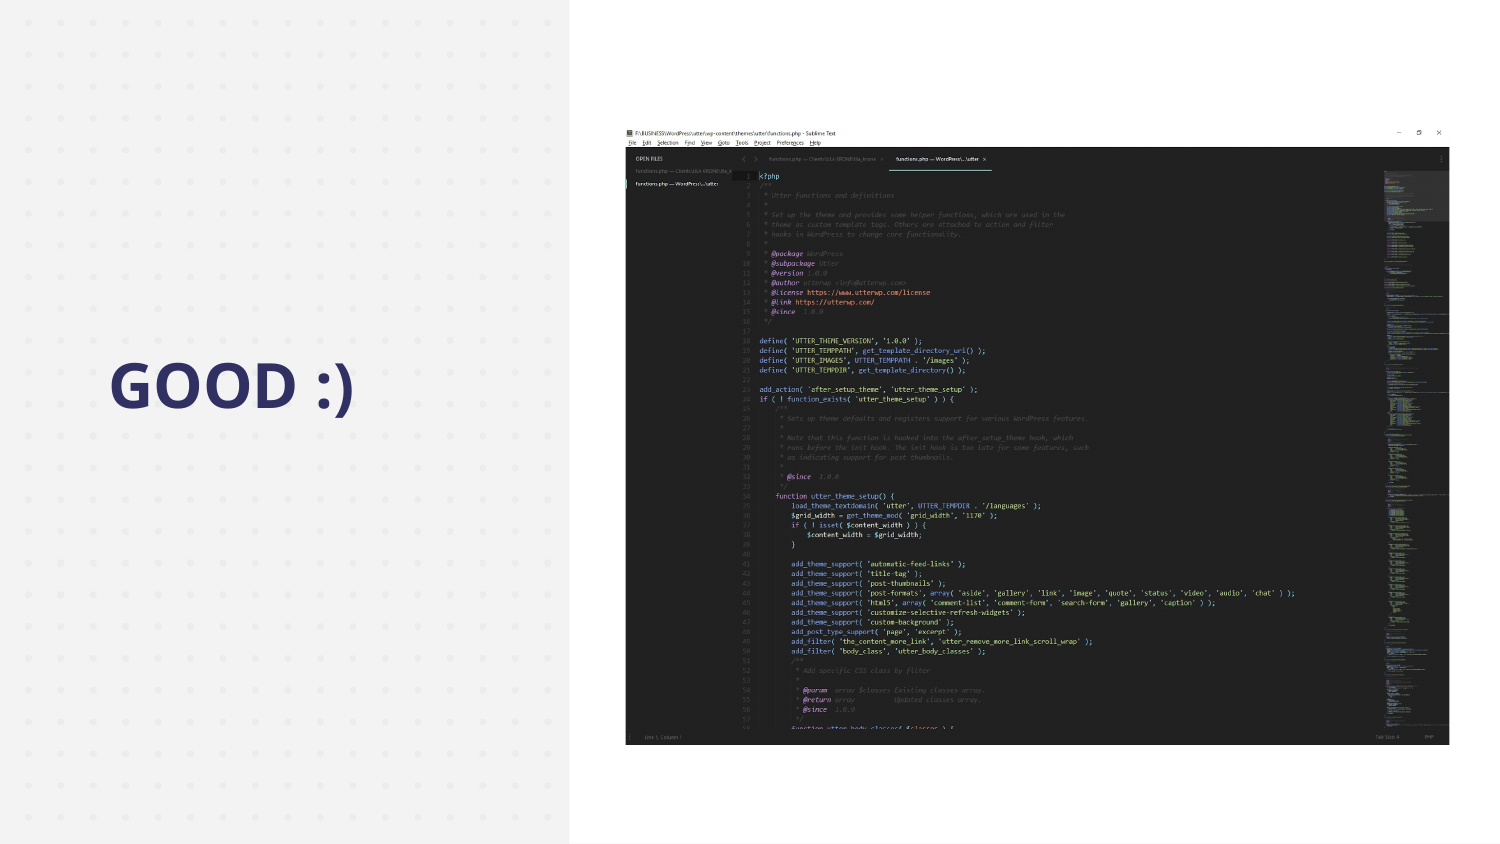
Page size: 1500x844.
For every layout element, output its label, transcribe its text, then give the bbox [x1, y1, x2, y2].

picture [0, 0, 569, 844]
picture [625, 128, 1450, 745]
title GOOD :) [93, 331, 537, 426]
text_box [569, 0, 1500, 844]
